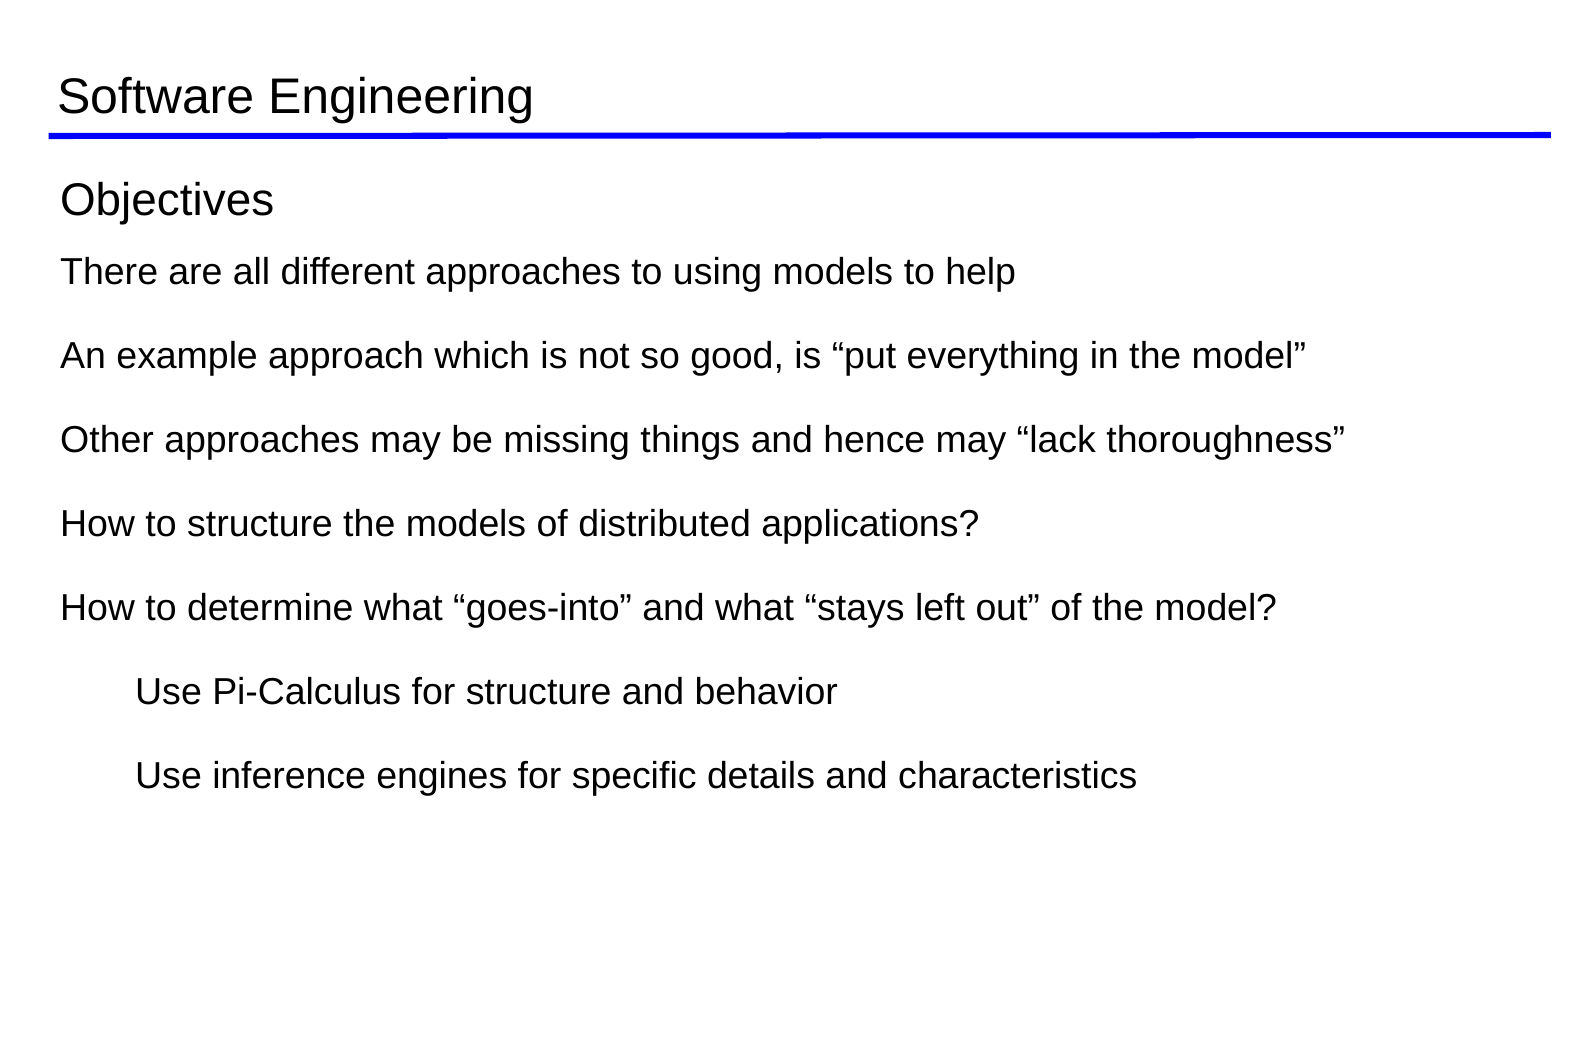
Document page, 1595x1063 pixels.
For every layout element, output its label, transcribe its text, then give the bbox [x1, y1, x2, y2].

text_box Software Engineering [42, 60, 550, 132]
text_box Objectives [45, 166, 290, 233]
text_box There are all different approaches to using models to help An example approach which is not so good, is “put everything in the model” Other approaches may be missing things and hence may “lack thoroughness” How to structure the models of distributed applications? How to determine what “goes-into” and what “stays left out” of the model? Use Pi-Calculus for structure and behavior Use inference engines for specific details and characteristics [45, 243, 1360, 847]
